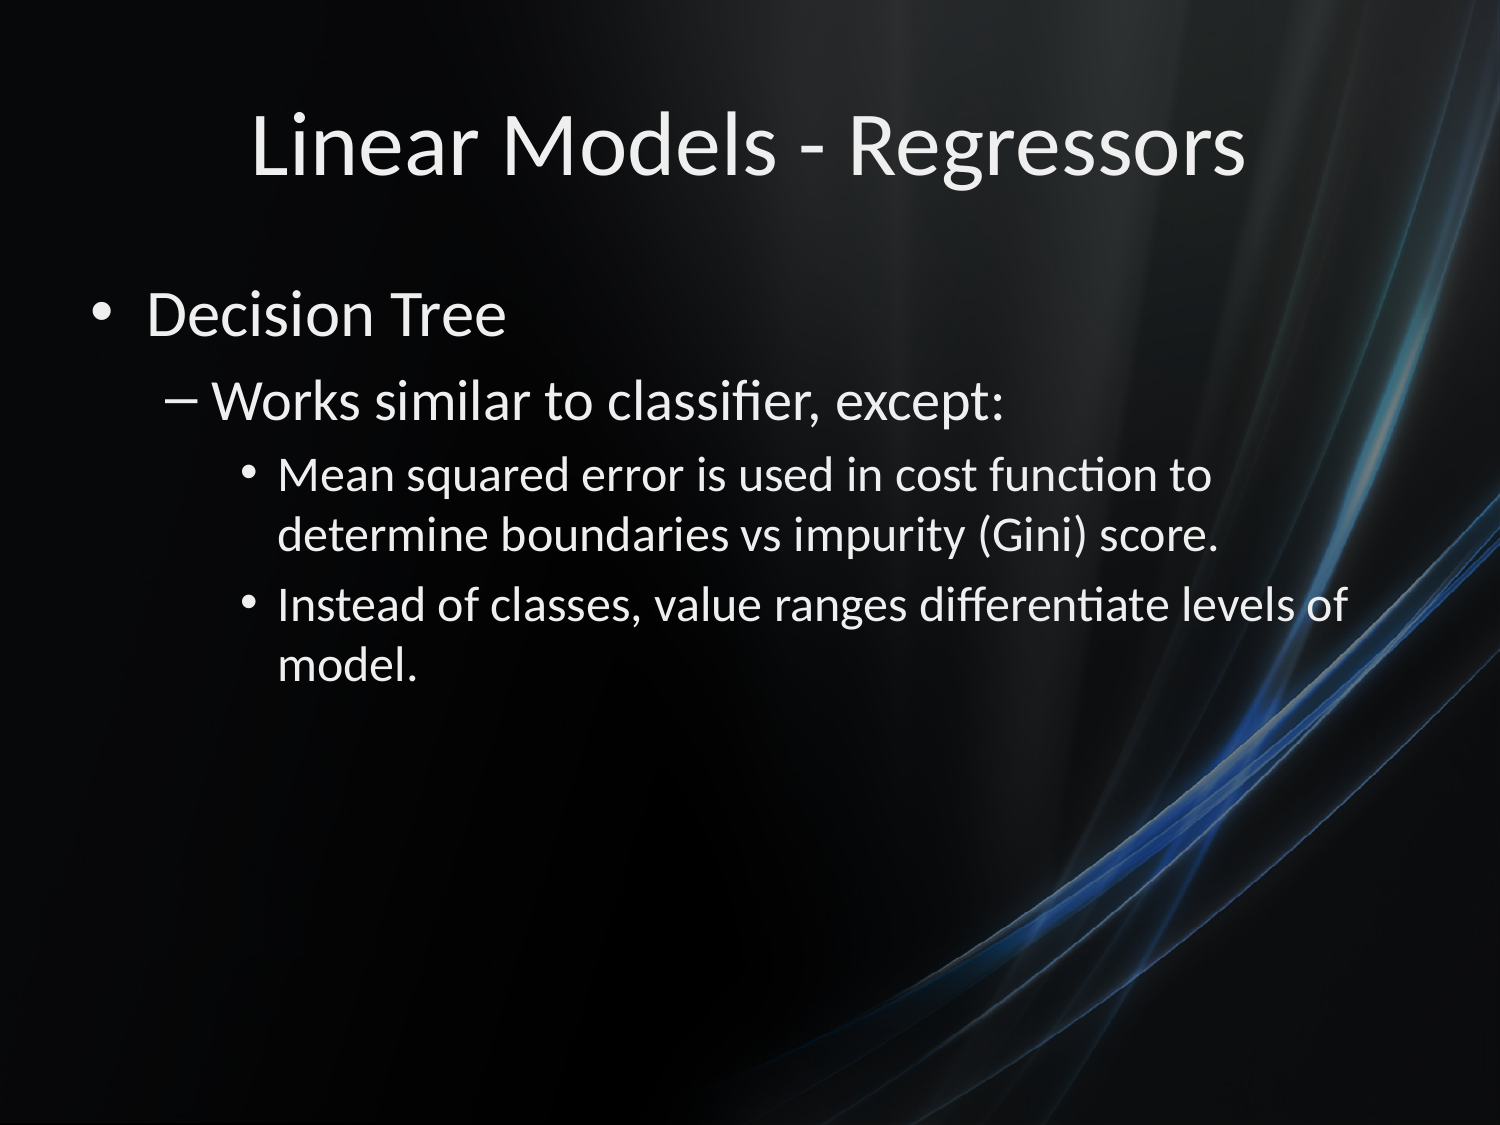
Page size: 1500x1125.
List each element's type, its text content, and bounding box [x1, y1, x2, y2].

list Decision Tree Works similar to classifier, except: Mean squared error is used in cost function to determine boundaries vs impurity (Gini) score. Instead of classes, value ranges differentiate levels of model. [75, 262, 1425, 1005]
title Linear Models - Regressors [75, 45, 1425, 233]
picture [0, 0, 1500, 1125]
